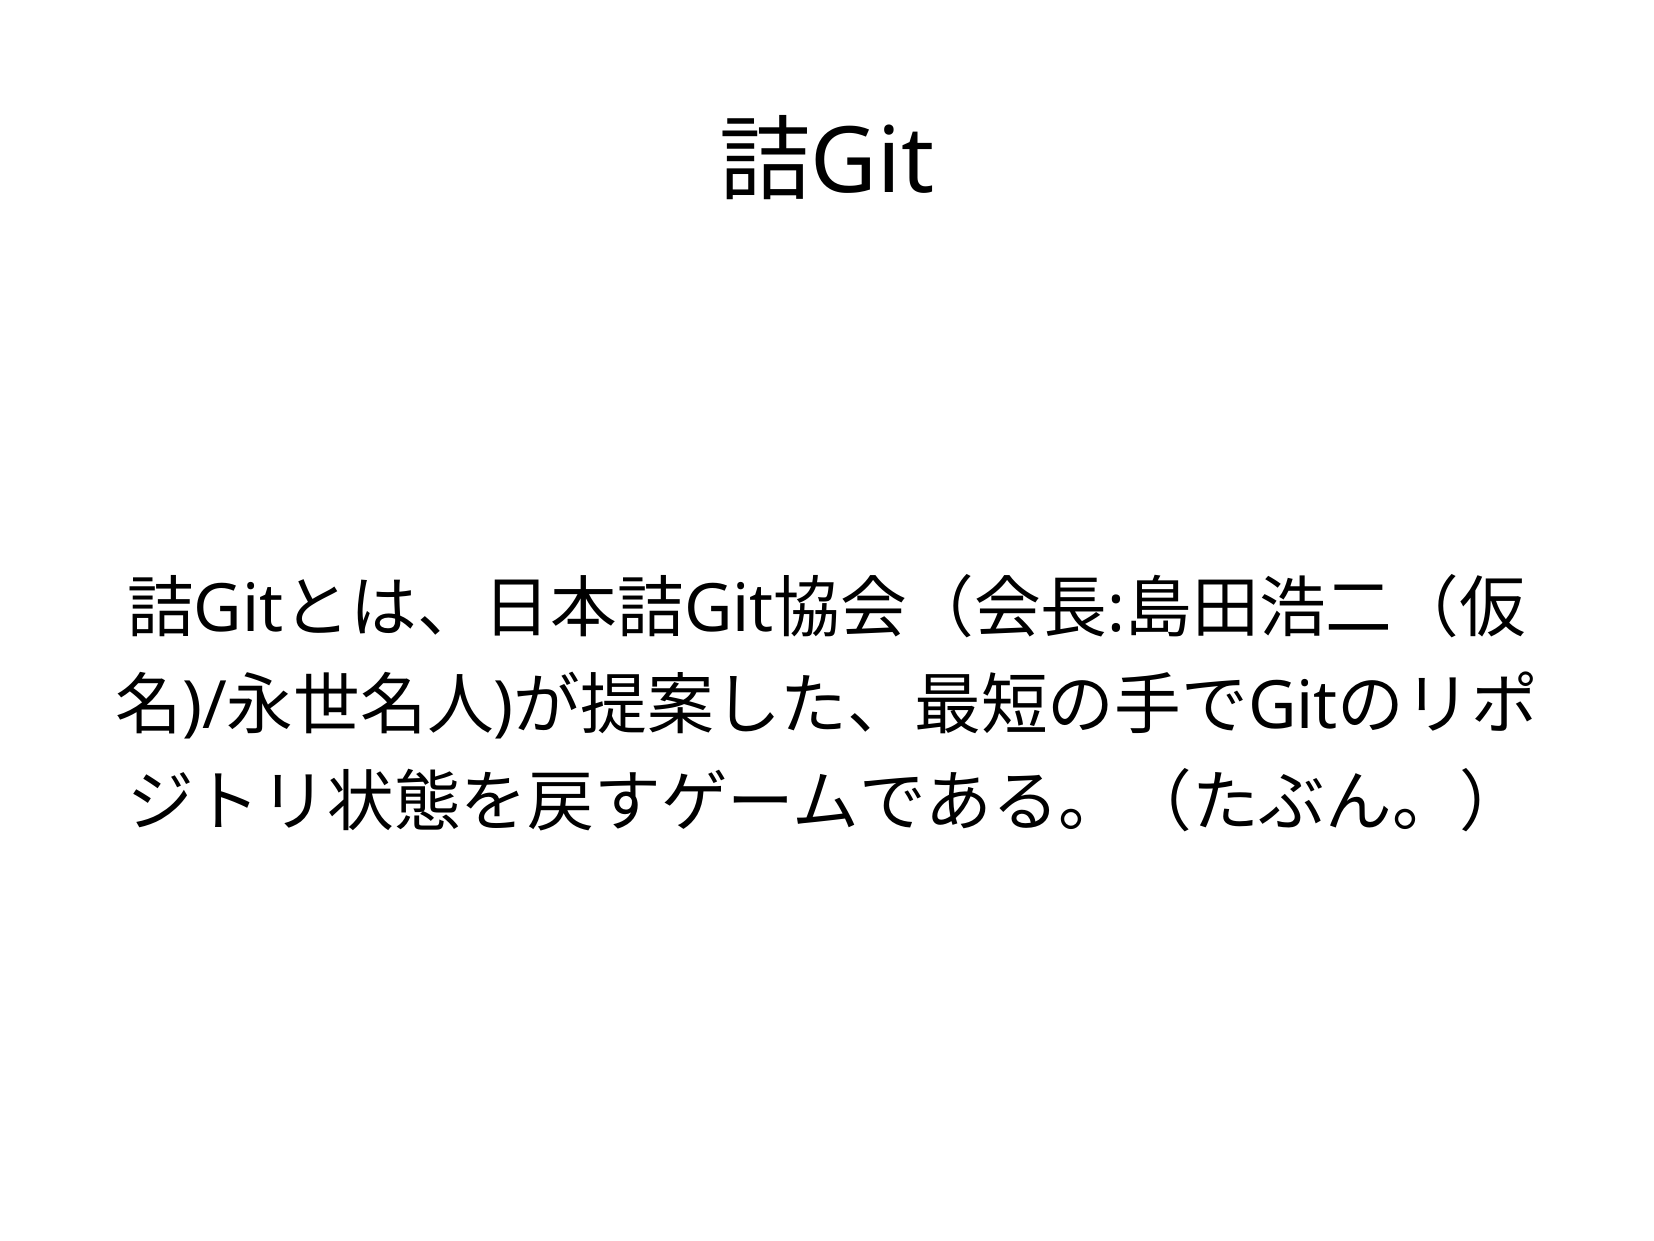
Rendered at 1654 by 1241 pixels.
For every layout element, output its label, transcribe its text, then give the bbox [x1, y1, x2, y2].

title 詰Git [82, 56, 1571, 250]
subtitle 詰Gitとは、日本詰Git協会（会長:島田浩二（仮名)/永世名人)が提案した、最短の手でGitのリポジトリ状態を戻すゲームである。（たぶん。） [82, 297, 1571, 1102]
